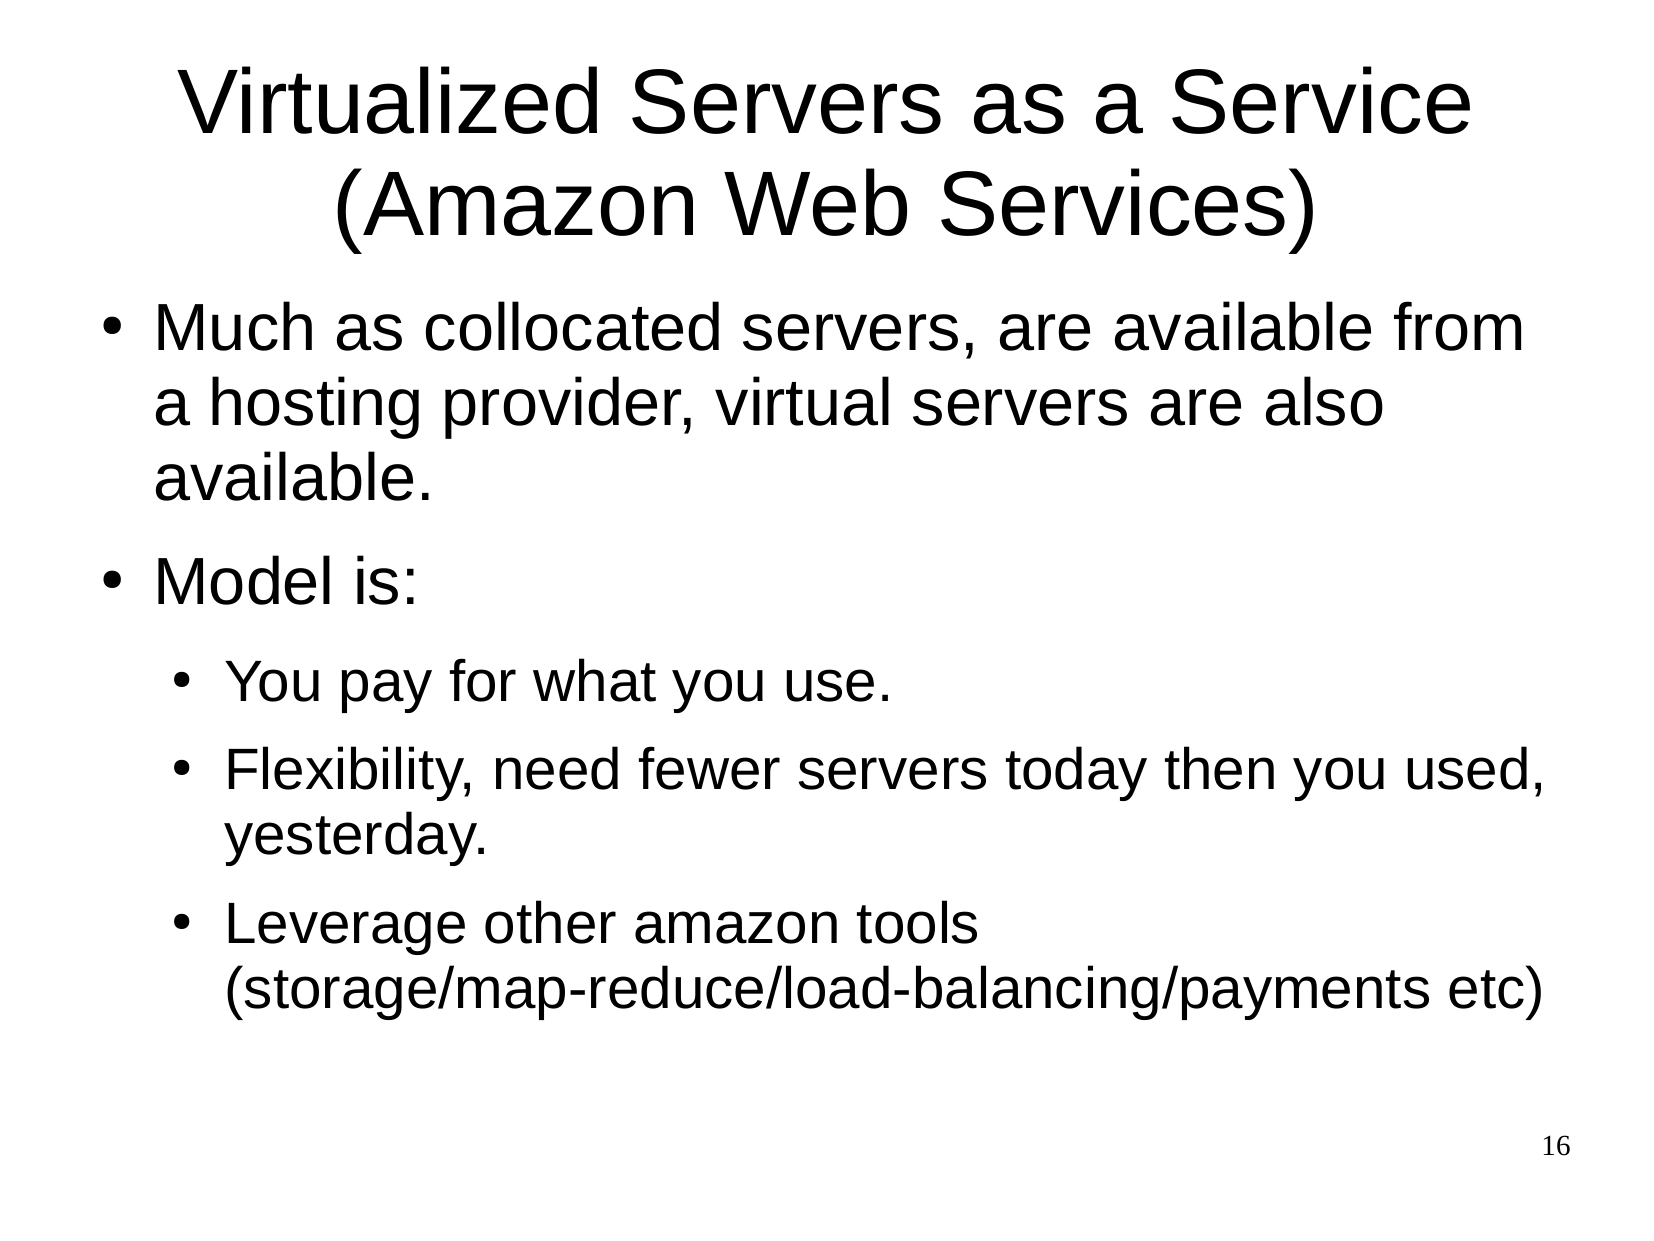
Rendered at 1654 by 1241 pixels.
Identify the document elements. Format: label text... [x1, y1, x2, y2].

list Much as collocated servers, are available from a hosting provider, virtual servers are also available. Model is: You pay for what you use. Flexibility, need fewer servers today then you used, yesterday. Leverage other amazon tools (storage/map-reduce/load-balancing/payments etc) [82, 290, 1571, 1109]
title Virtualized Servers as a Service (Amazon Web Services) [82, 49, 1571, 257]
